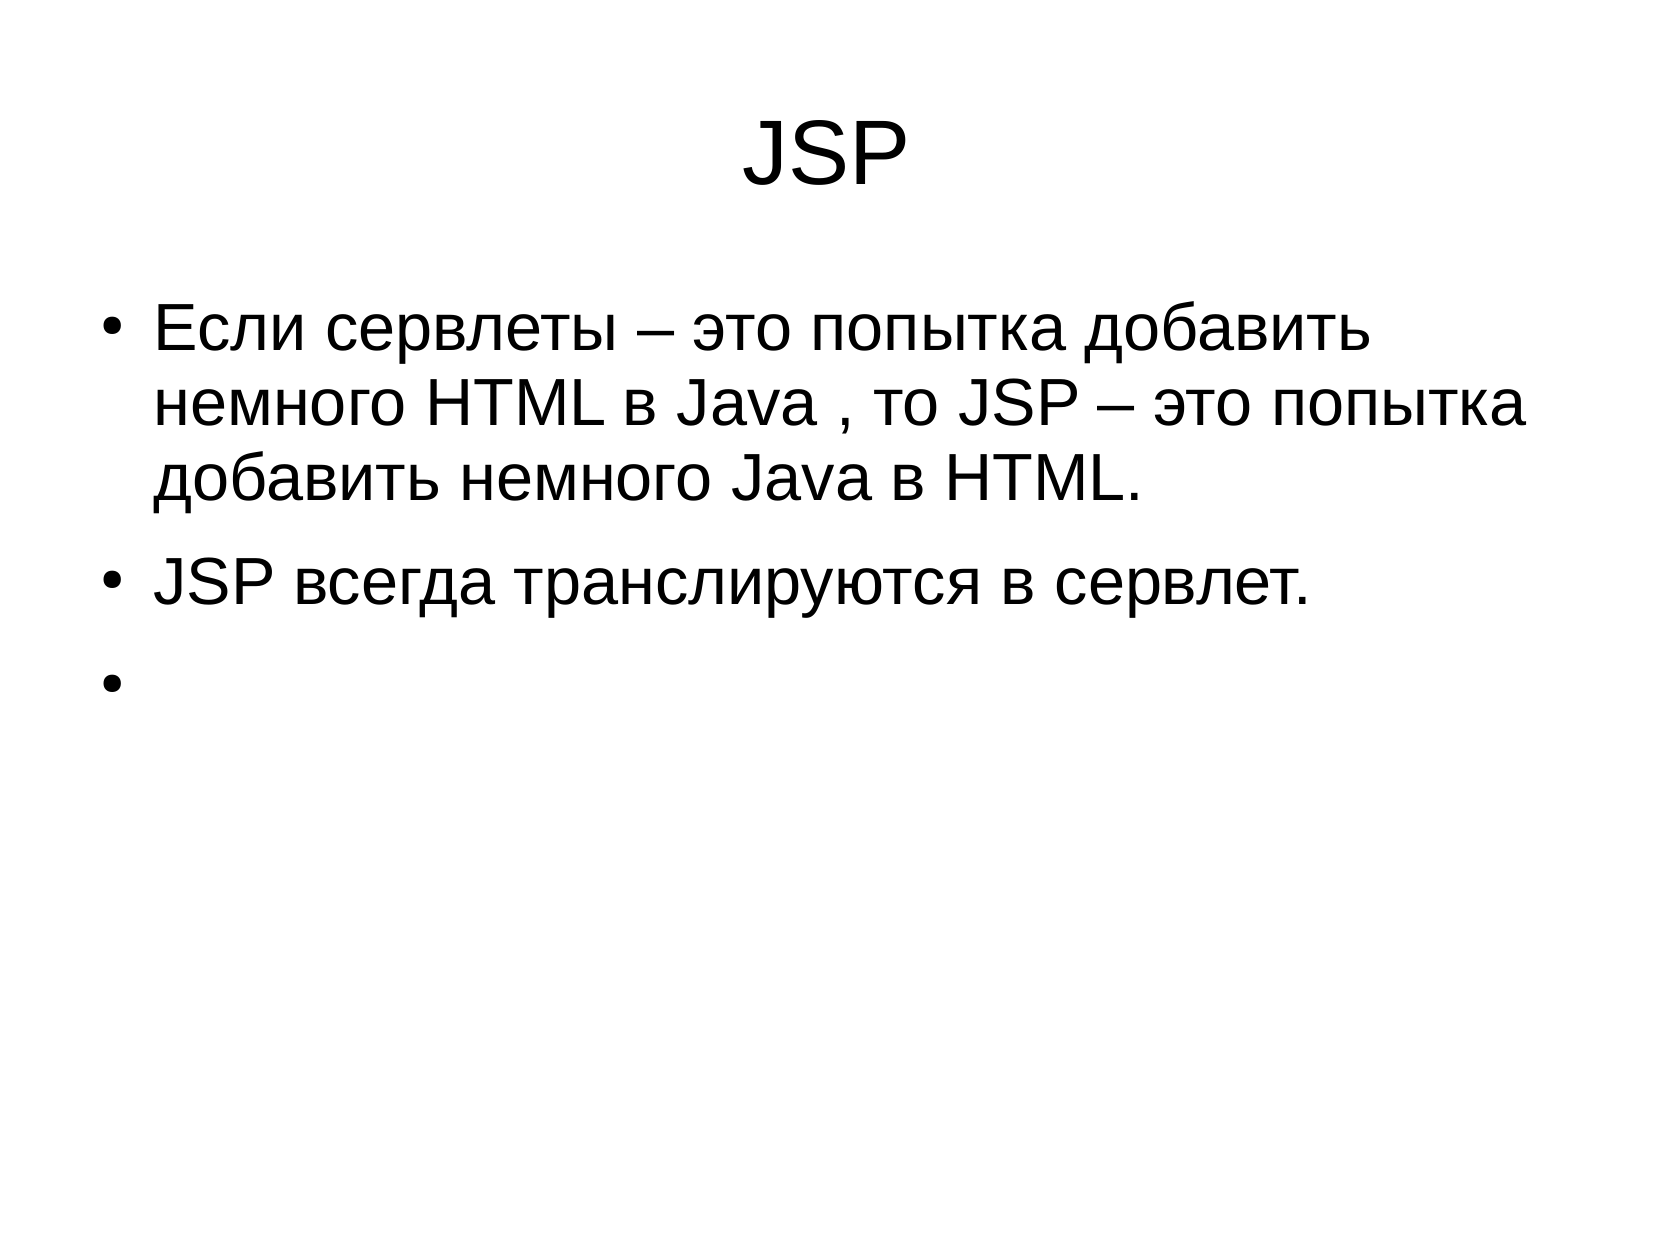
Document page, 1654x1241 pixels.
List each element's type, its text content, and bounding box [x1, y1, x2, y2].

title JSP [82, 49, 1571, 257]
list Если сервлеты – это попытка добавить немного HTML в Java , то JSP – это попытка добавить немного Java в HTML. JSP всегда транслируются в сервлет. [82, 290, 1571, 1010]
